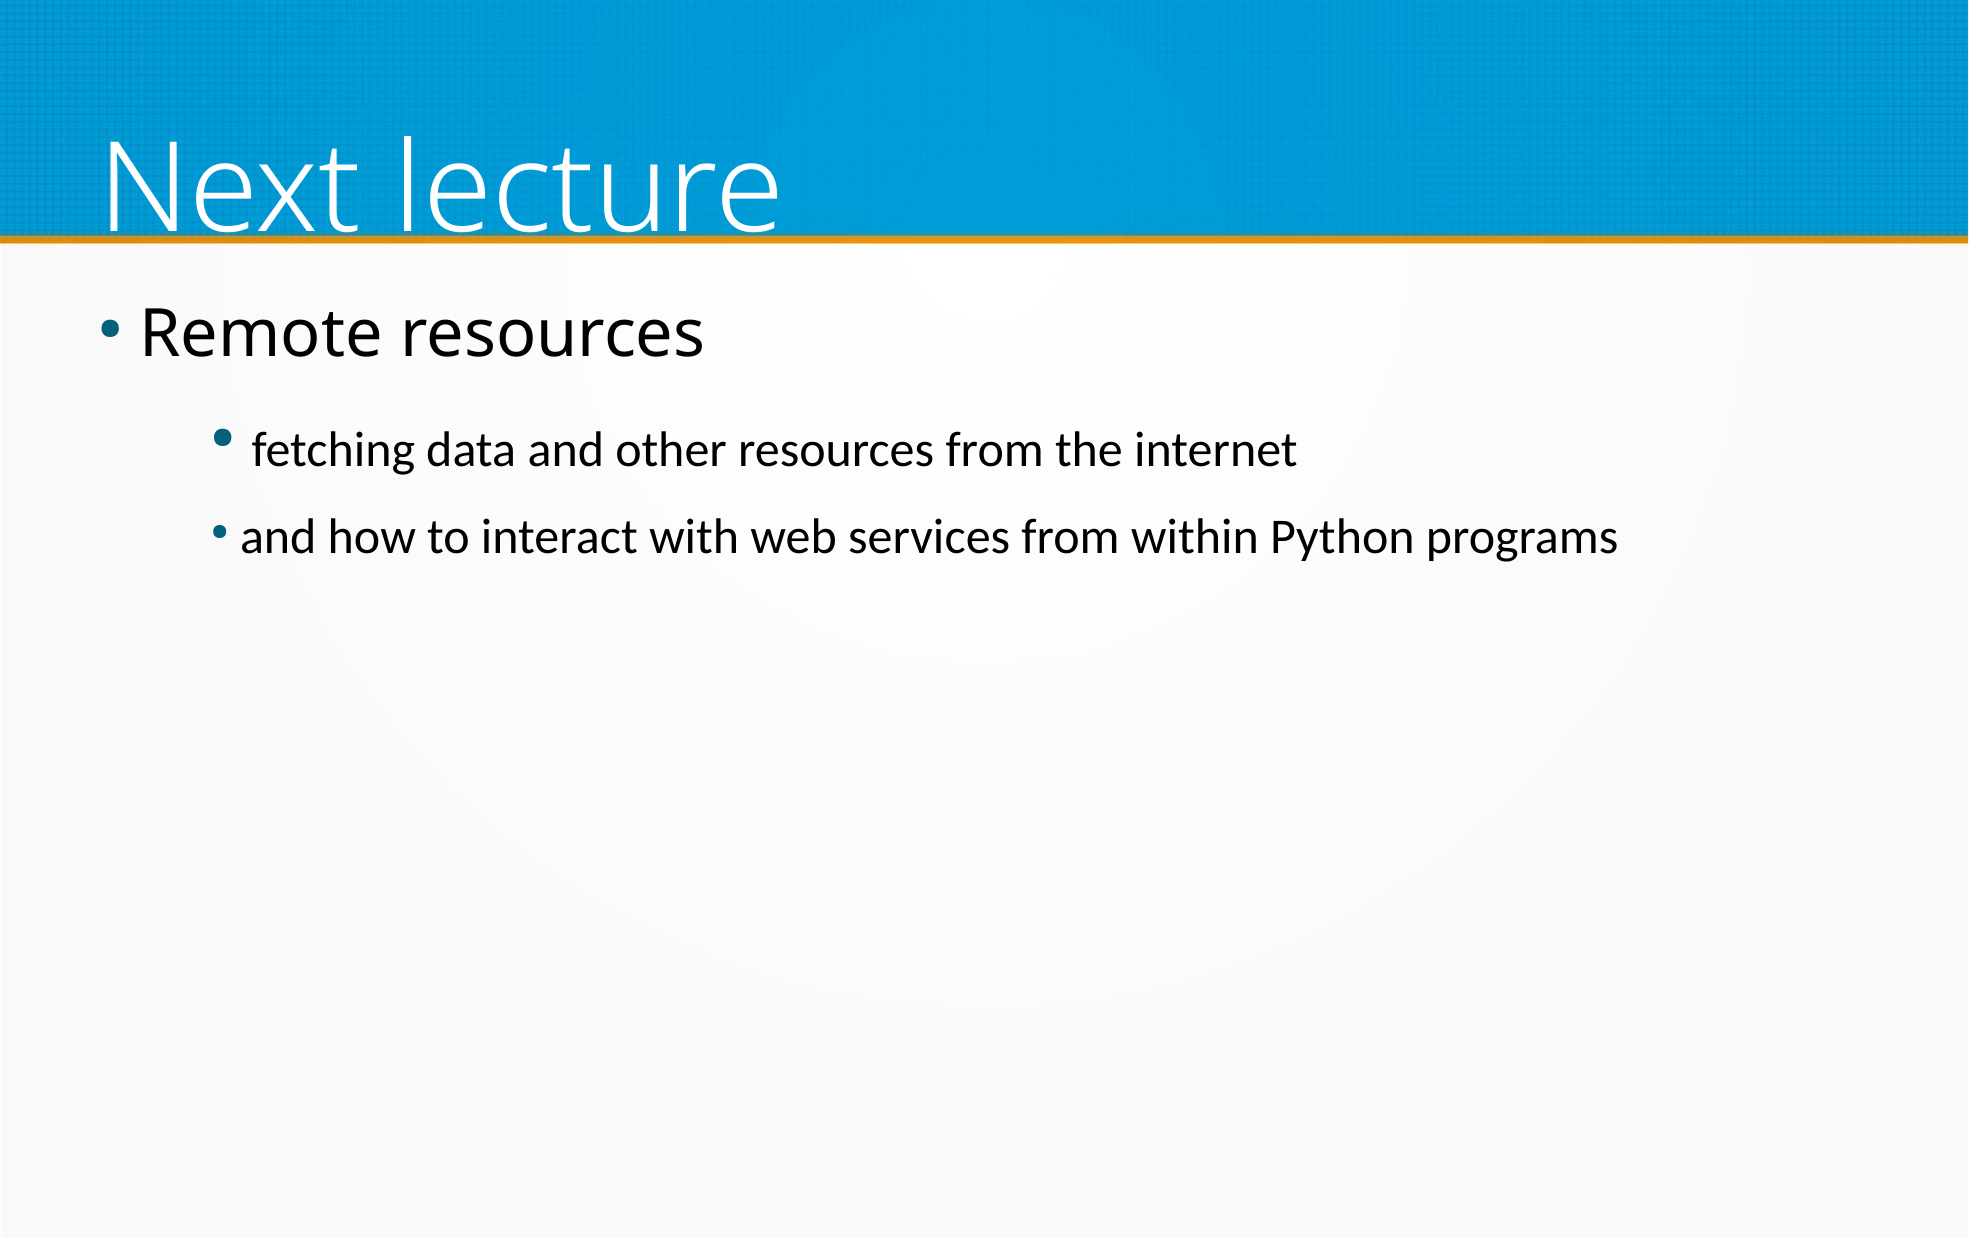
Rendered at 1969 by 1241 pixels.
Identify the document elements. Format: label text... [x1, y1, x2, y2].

list Remote resources fetching data and other resources from the internet and how to interact with web services from within Python programs [98, 290, 1870, 1010]
title Next lecture [98, 49, 1870, 257]
picture [0, 233, 1969, 1241]
